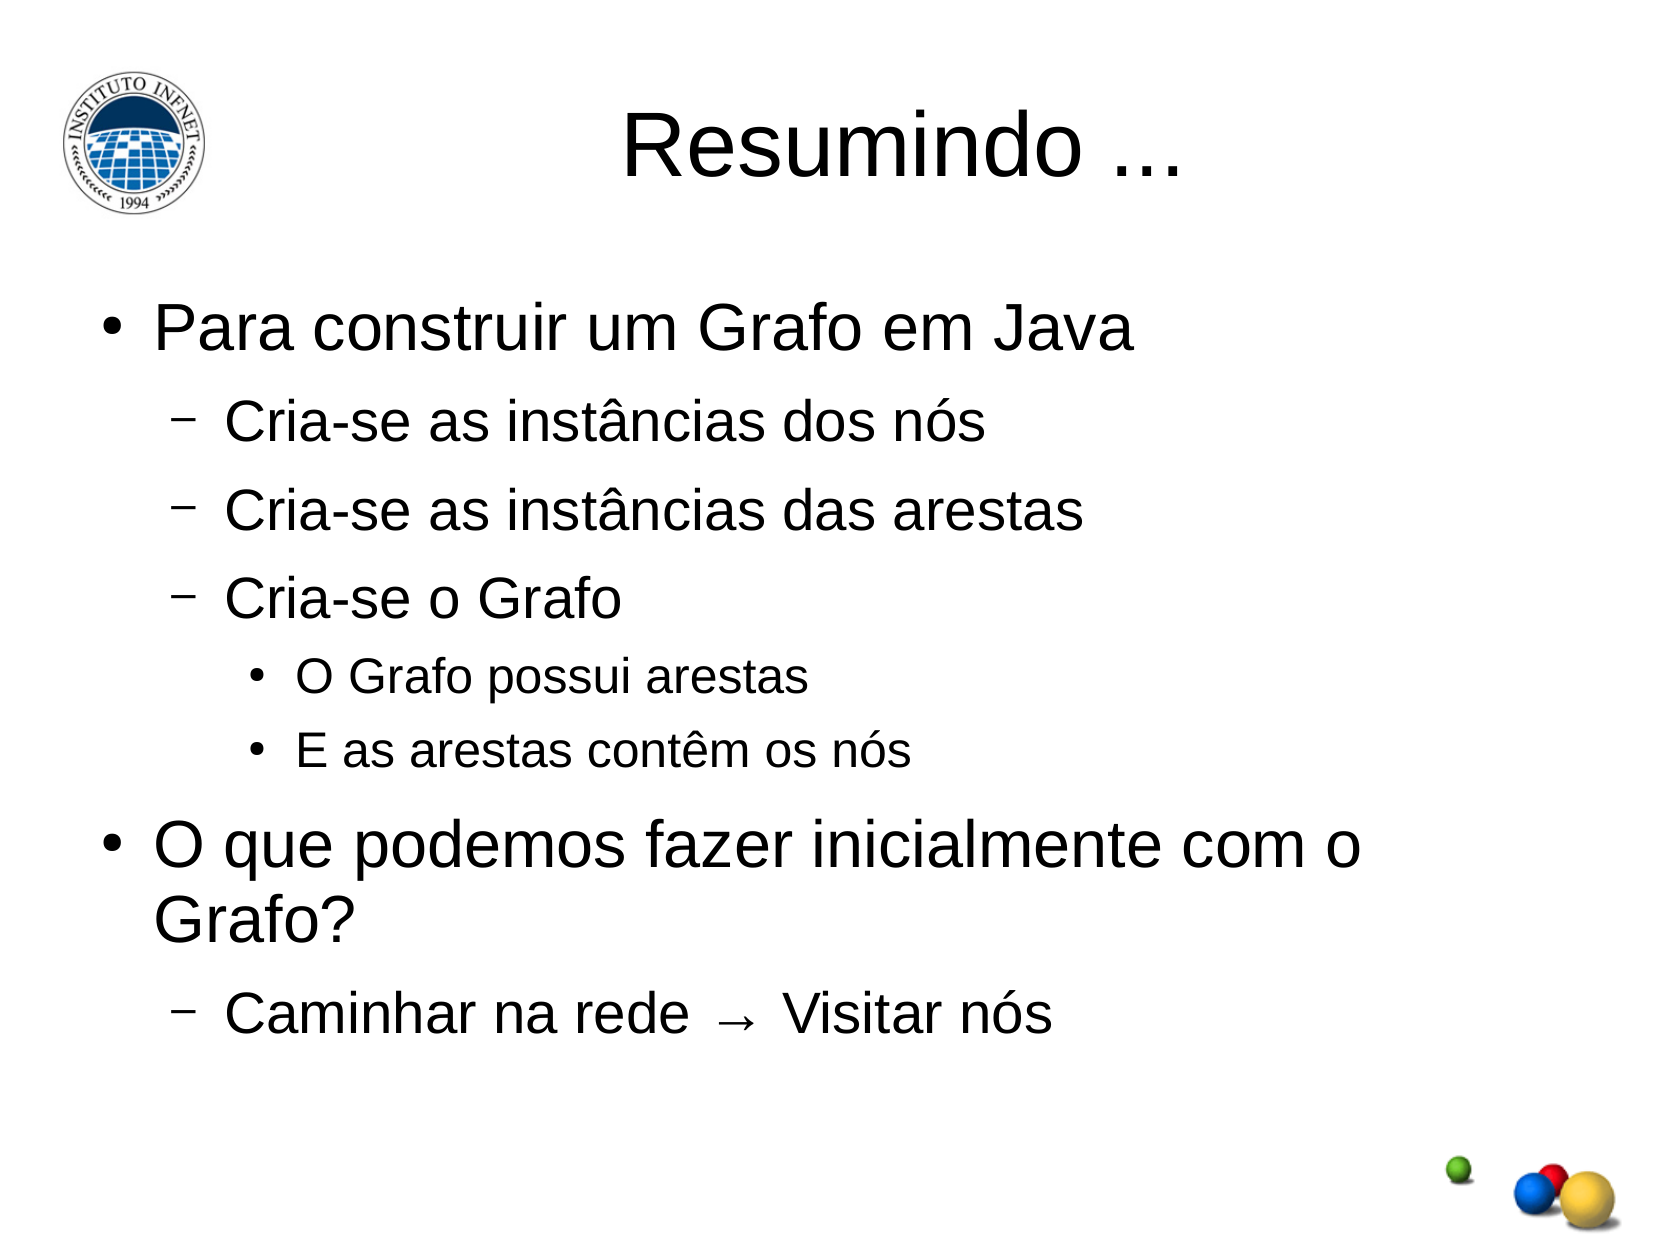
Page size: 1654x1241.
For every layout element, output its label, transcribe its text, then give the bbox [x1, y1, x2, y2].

picture [18, 58, 249, 227]
title Resumindo ... [259, 40, 1548, 249]
picture [1423, 1151, 1647, 1235]
list Para construir um Grafo em Java Cria-se as instâncias dos nós Cria-se as instâncias das arestas Cria-se o Grafo O Grafo possui arestas E as arestas contêm os nós O que podemos fazer inicialmente com o Grafo? Caminhar na rede → Visitar nós [82, 290, 1536, 1182]
